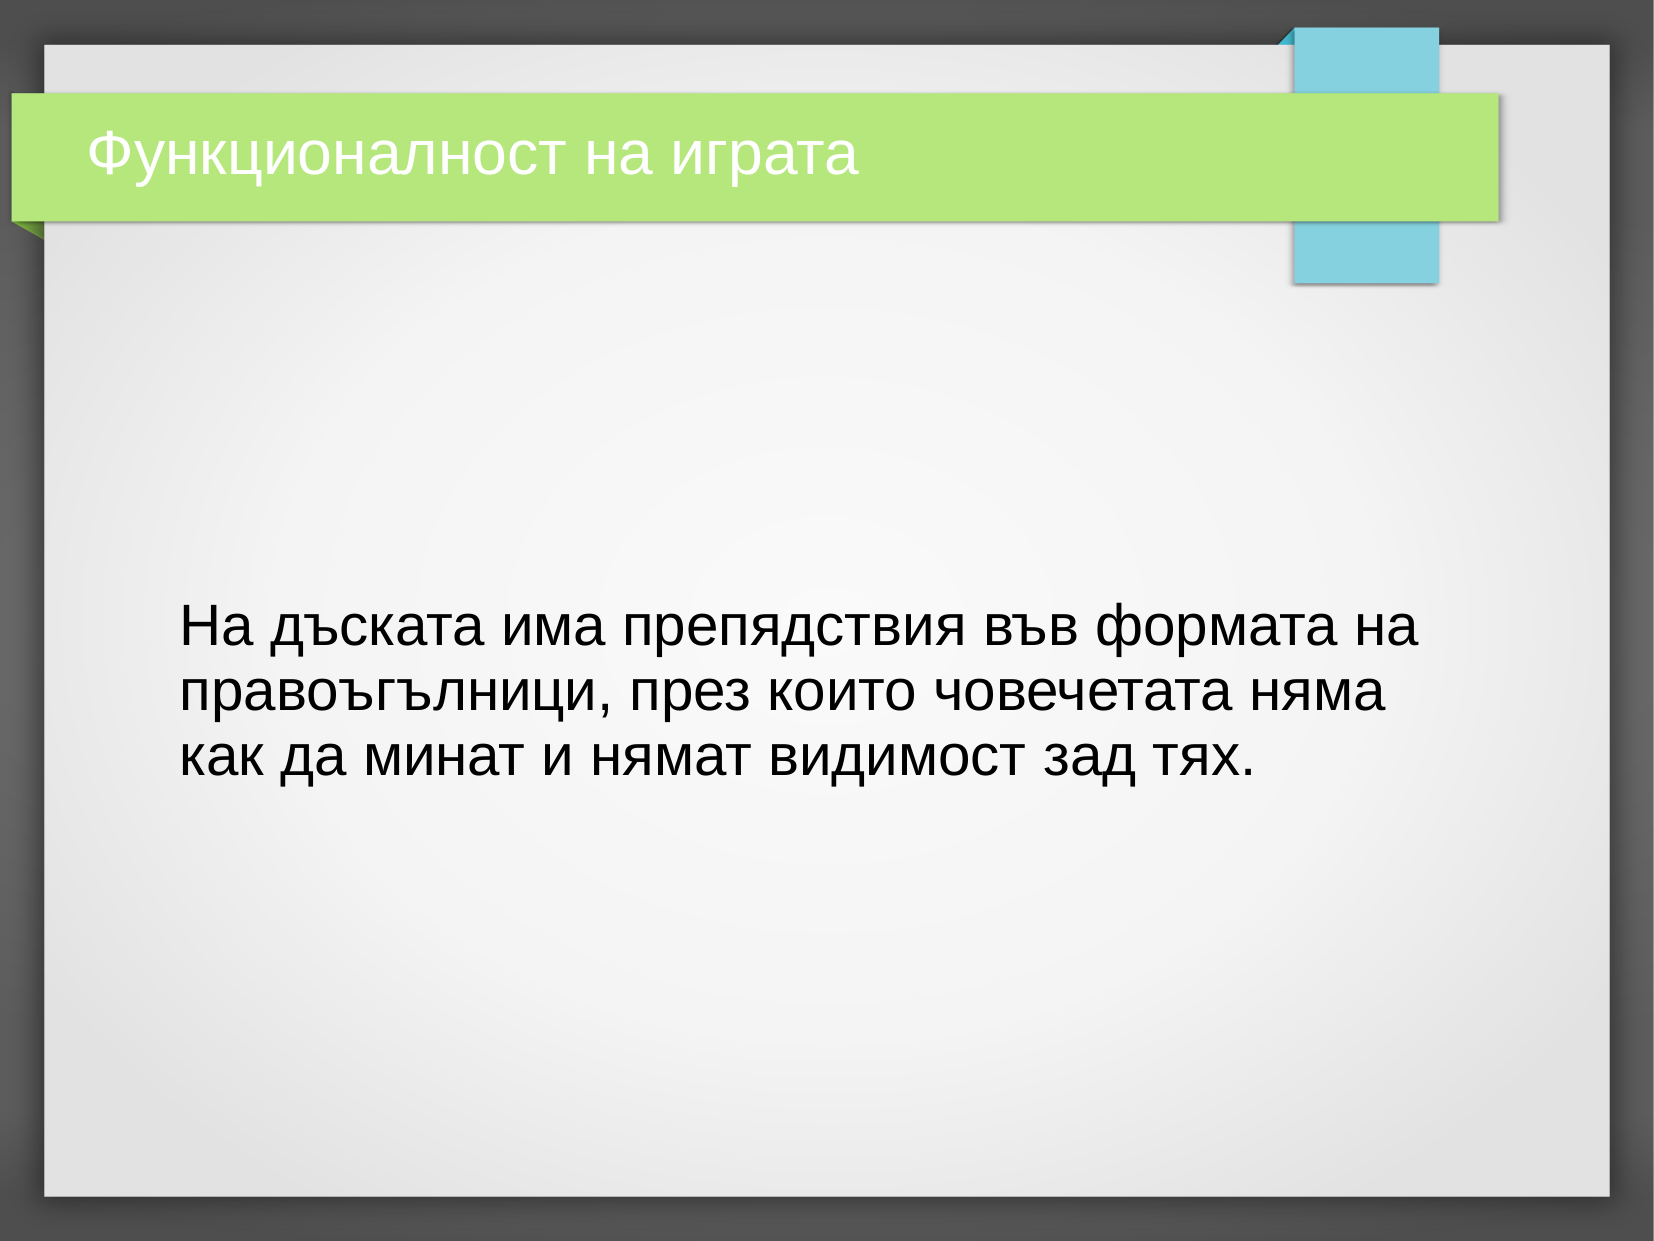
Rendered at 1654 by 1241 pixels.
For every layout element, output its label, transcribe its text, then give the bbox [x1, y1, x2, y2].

title Функционалност на играта [86, 105, 1576, 271]
picture [0, 0, 1654, 1241]
text_box На дъската има препядствия във формата на правоъгълници, през които човечетата няма как да минат и нямат видимост зад тях. [165, 585, 1471, 796]
